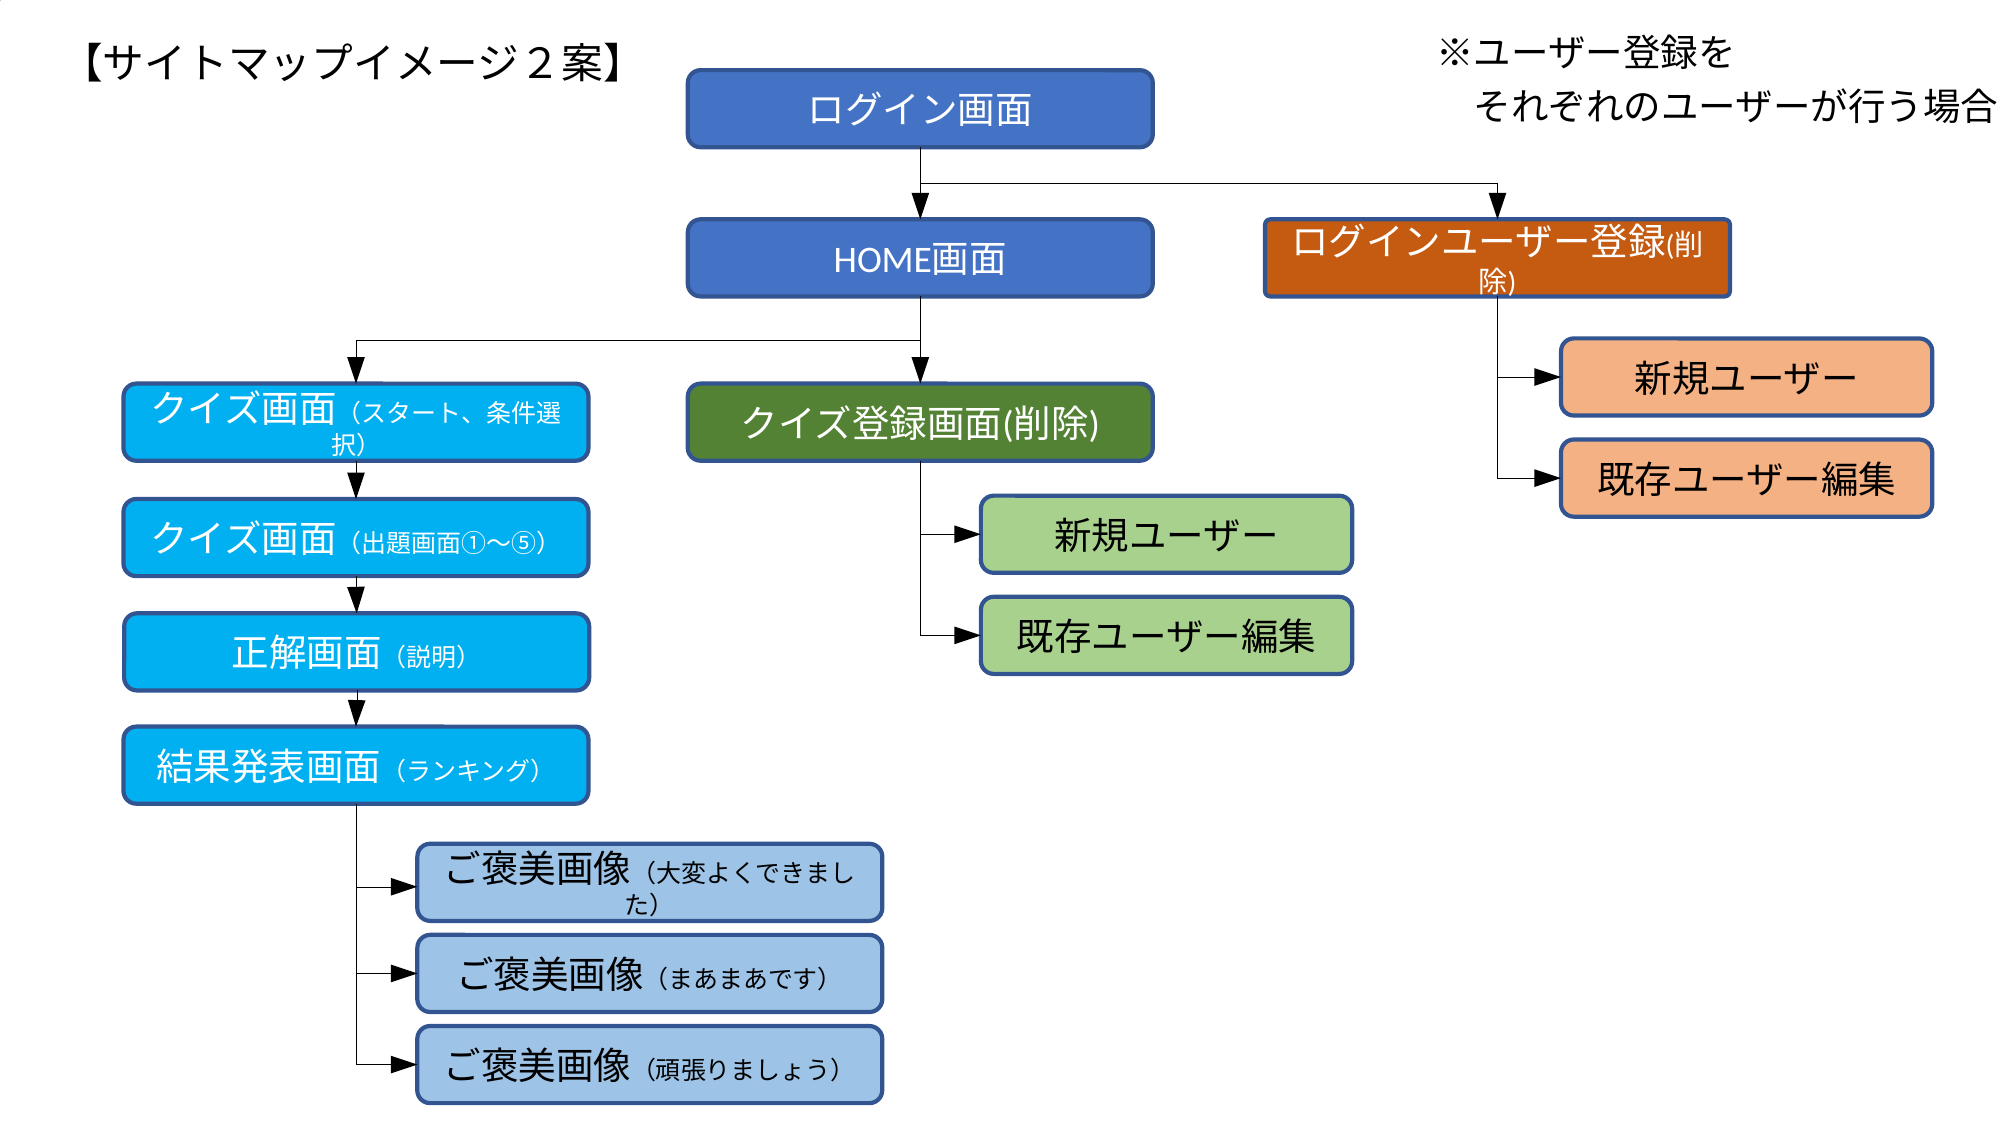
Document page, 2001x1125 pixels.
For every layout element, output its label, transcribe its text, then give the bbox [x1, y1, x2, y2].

text_box クイズ画面（スタート、条件選択） [123, 383, 589, 461]
text_box クイズ登録画面(削除) [687, 383, 1153, 461]
text_box HOME画面 [687, 219, 1153, 297]
text_box 結果発表画面（ランキング） [123, 726, 589, 804]
text_box ログインユーザー登録(削除) [1264, 219, 1731, 297]
text_box ログイン画面 [687, 70, 1153, 148]
text_box ご褒美画像（大変よくできました） [417, 843, 883, 921]
text_box 既存ユーザー編集 [1560, 439, 1933, 517]
text_box 新規ユーザー [980, 495, 1353, 573]
text_box ※ユーザー登録を それぞれのユーザーが行う場合 [1421, 15, 1982, 106]
text_box 既存ユーザー編集 [980, 596, 1353, 674]
text_box ご褒美画像（頑張りましょう） [417, 1025, 883, 1104]
text_box クイズ画面（出題画面①～⑤） [123, 498, 589, 577]
text_box ご褒美画像（まあまあです） [417, 934, 883, 1013]
text_box 正解画面（説明） [124, 613, 590, 691]
text_box 新規ユーザー [1560, 338, 1933, 416]
text_box 【サイトマップイメージ２案】 [46, 29, 756, 95]
